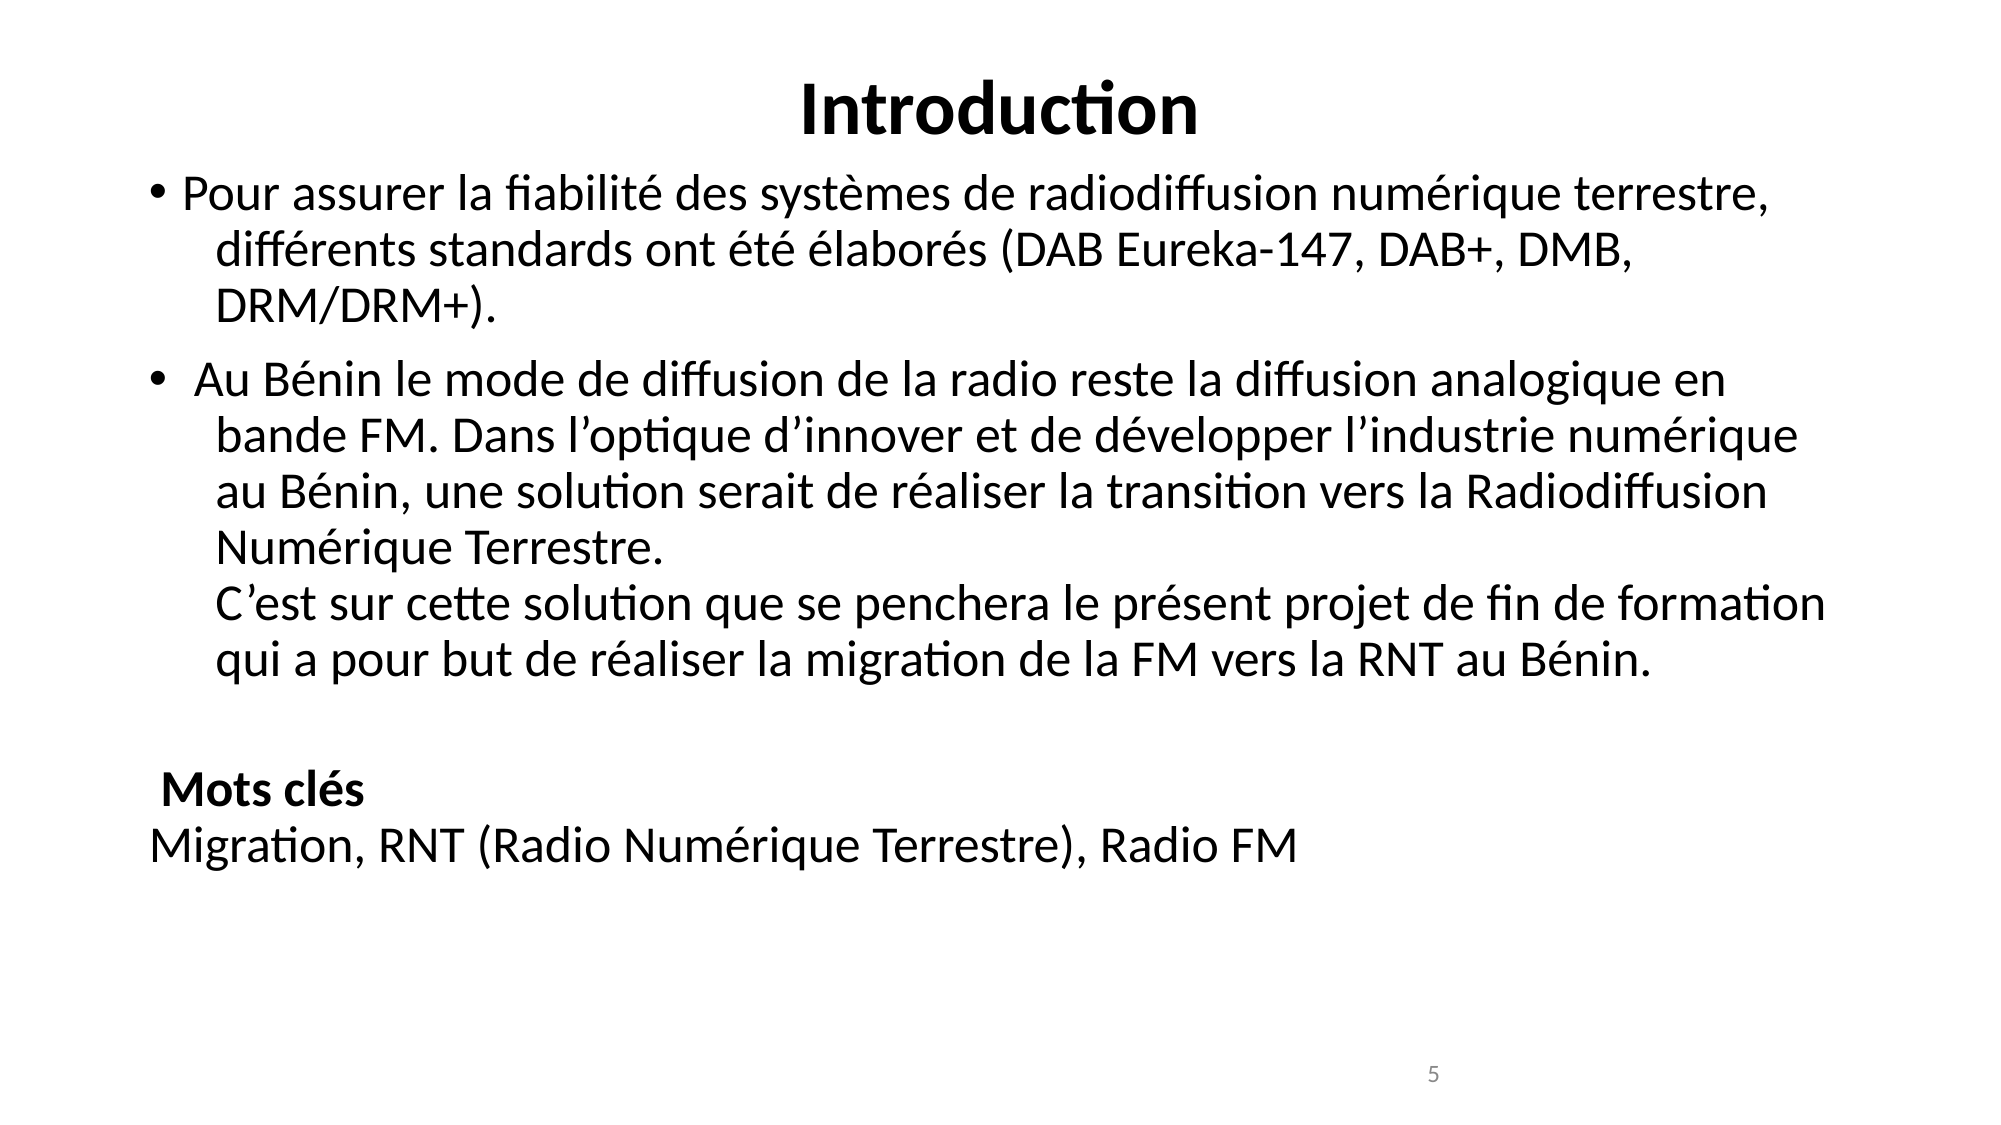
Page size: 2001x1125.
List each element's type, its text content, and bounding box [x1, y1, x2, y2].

list Pour assurer la fiabilité des systèmes de radiodiffusion numérique terrestre, différents standards ont été élaborés (DAB Eureka-147, DAB+, DMB, DRM/DRM+). Au Bénin le mode de diffusion de la radio reste la diffusion analogique en bande FM. Dans l’optique d’innover et de développer l’industrie numérique au Bénin, une solution serait de réaliser la transition vers la Radiodiffusion Numérique Terrestre. C’est sur cette solution que se penchera le présent projet de fin de formation qui a pour but de réaliser la migration de la FM vers la RNT au Bénin. Mots clés Migration, RNT (Radio Numérique Terrestre), Radio FM [133, 158, 1859, 1017]
text_box [1412, 1042, 1863, 1103]
title Introduction [137, 59, 1863, 159]
